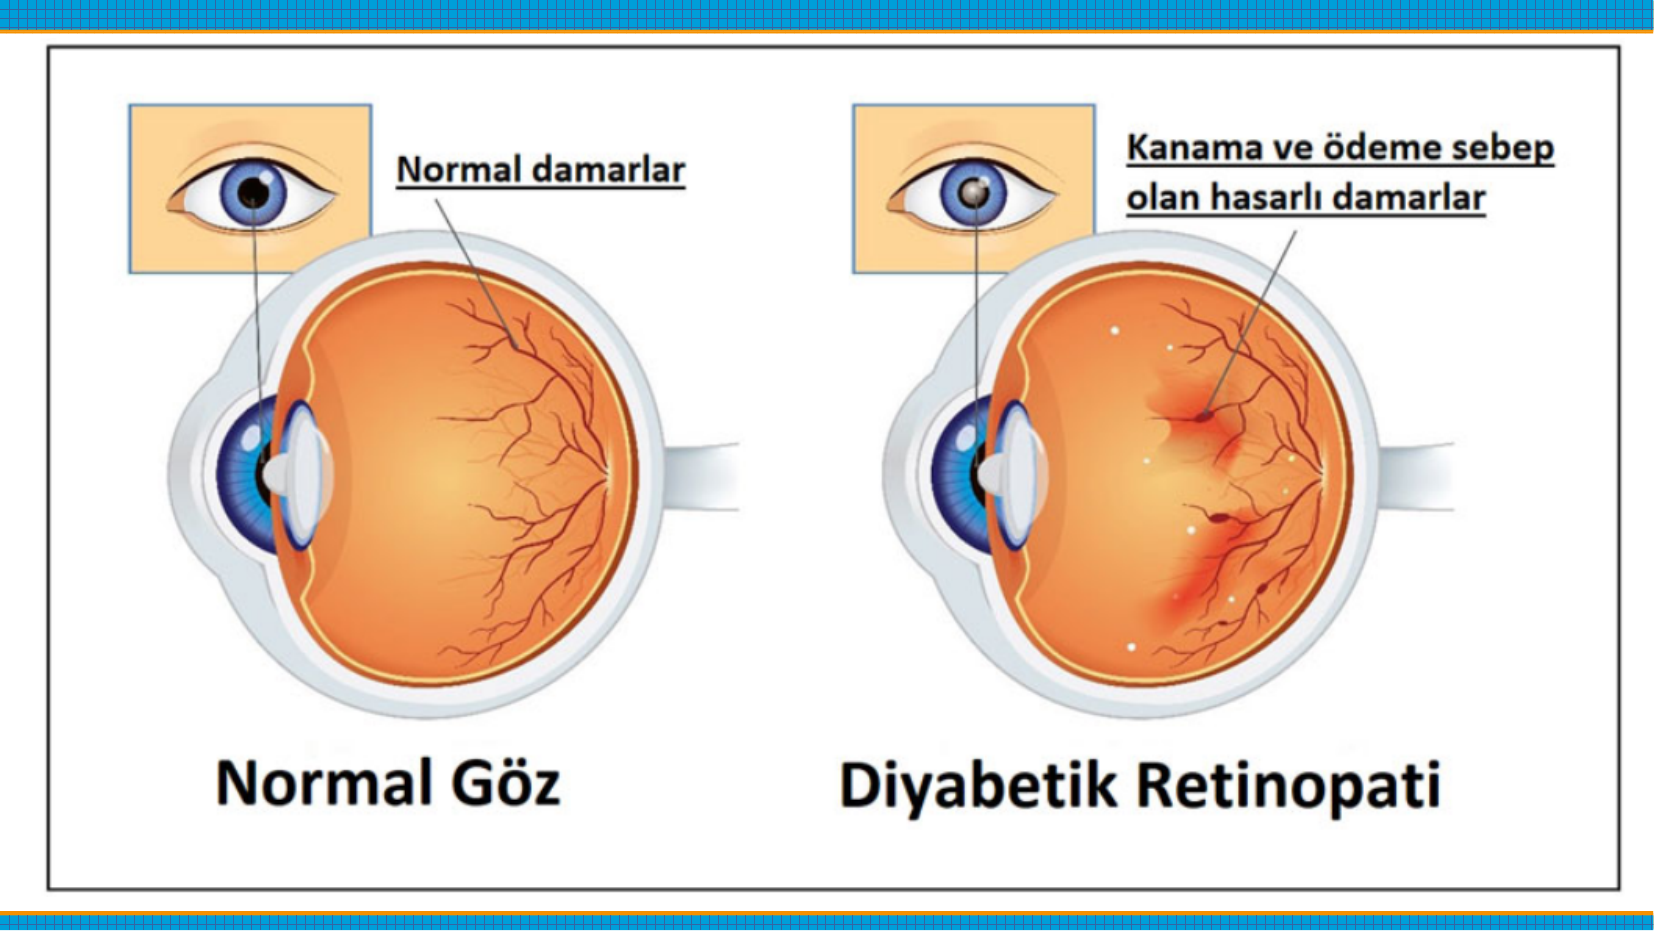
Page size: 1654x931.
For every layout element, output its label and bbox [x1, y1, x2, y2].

picture [39, 38, 1625, 897]
